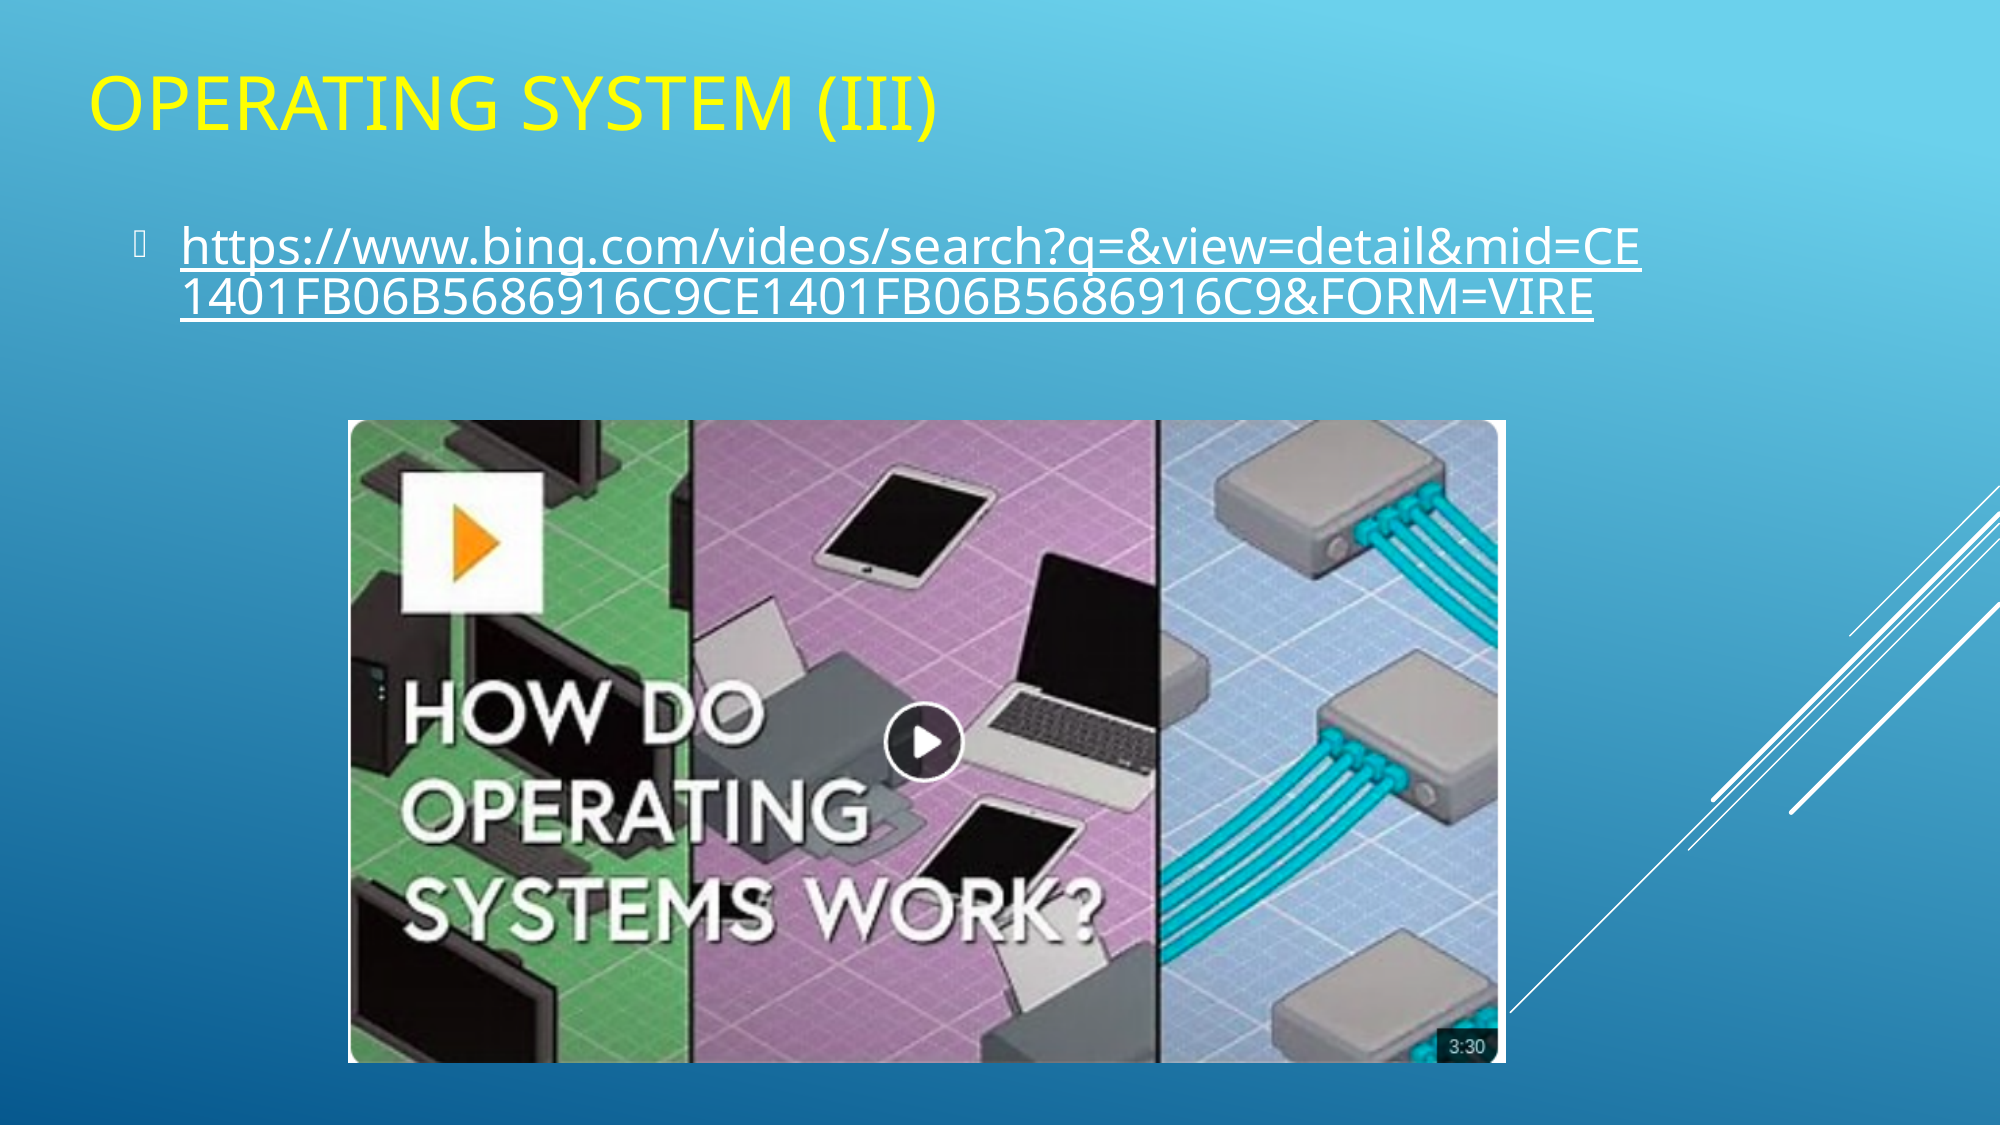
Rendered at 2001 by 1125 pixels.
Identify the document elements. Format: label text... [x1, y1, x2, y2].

list https://www.bing.com/videos/search?q=&view=detail&mid=CE1401FB06B5686916C9CE1401FB06B5686916C9&FORM=VIRE [118, 206, 1670, 416]
title Operating system (III) [72, 16, 1853, 185]
picture [348, 420, 1506, 1063]
